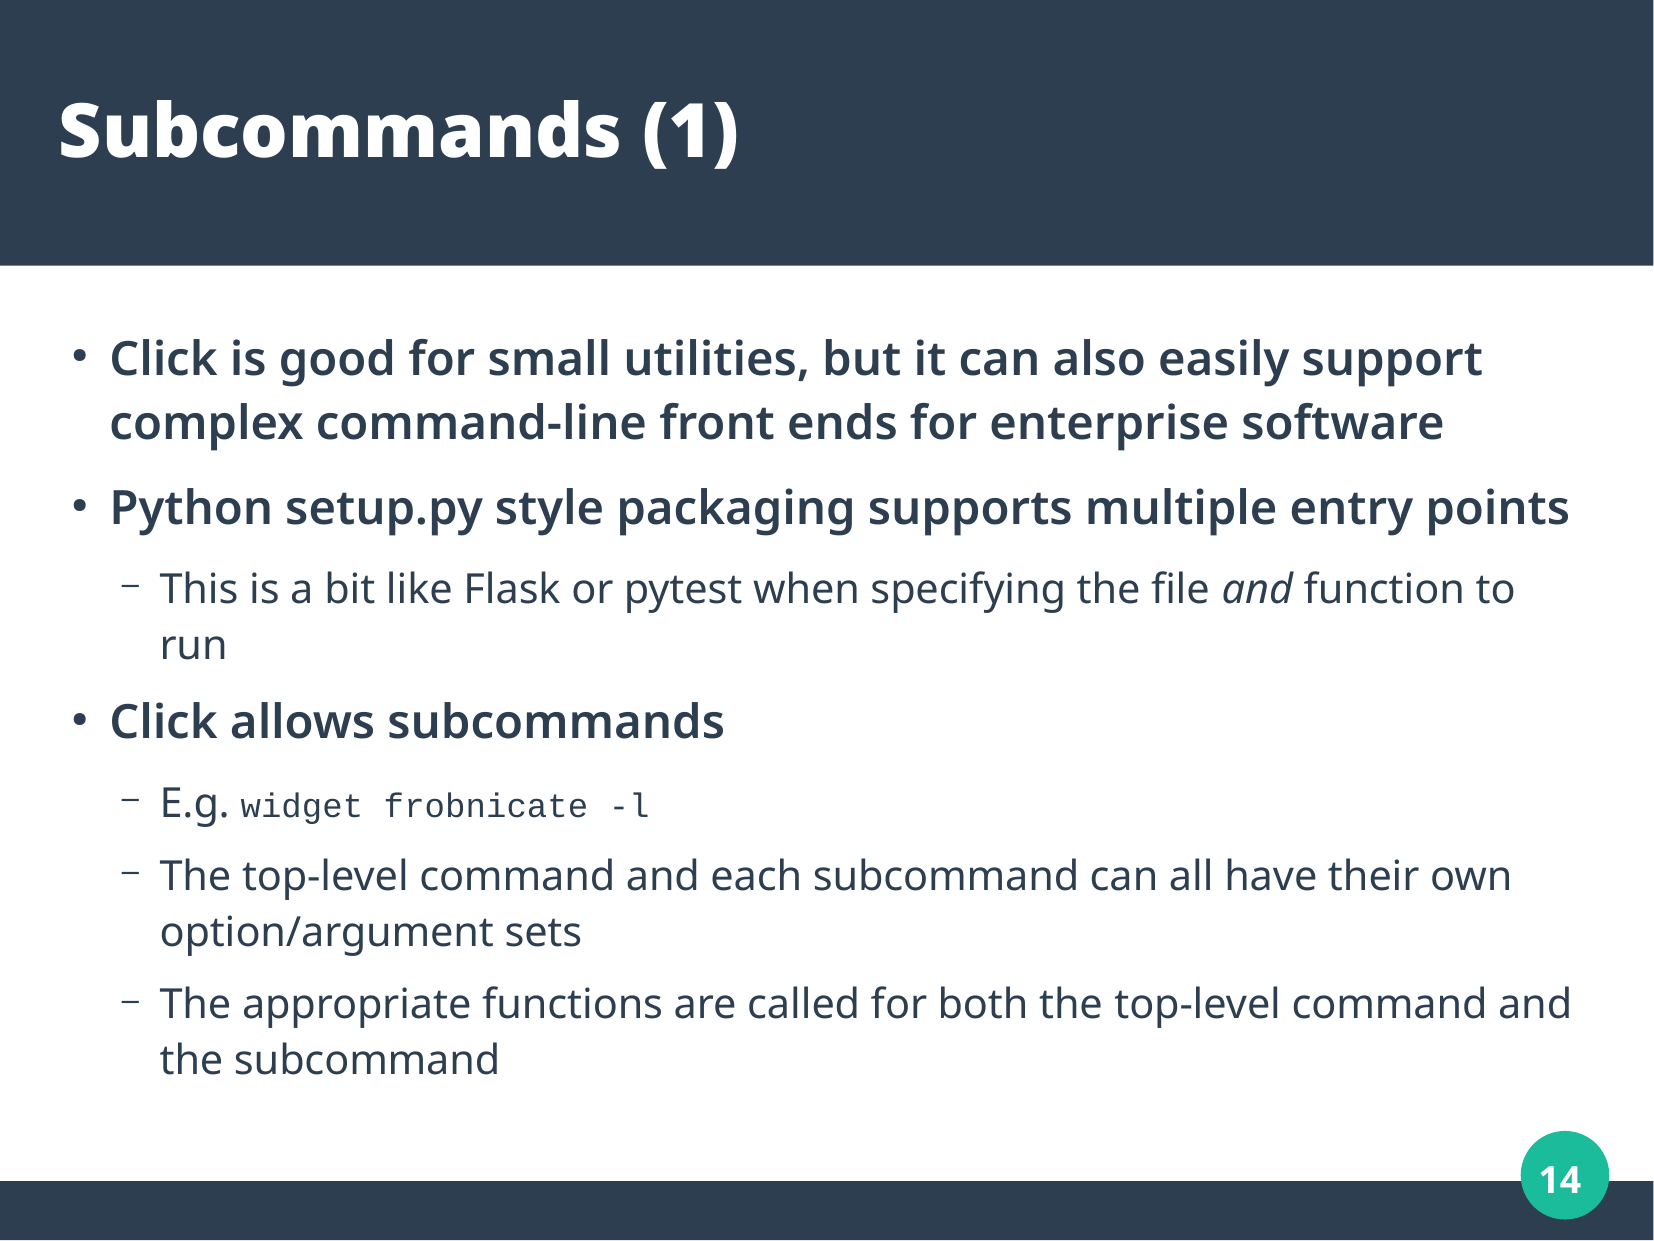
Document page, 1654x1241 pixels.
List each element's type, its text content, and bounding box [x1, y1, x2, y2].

list Click is good for small utilities, but it can also easily support complex command-line front ends for enterprise software Python setup.py style packaging supports multiple entry points This is a bit like Flask or pytest when specifying the file and function to run Click allows subcommands E.g. widget frobnicate -l The top-level command and each subcommand can all have their own option/argument sets The appropriate functions are called for both the top-level command and the subcommand [59, 324, 1595, 1152]
text_box <number> [1523, 1146, 1654, 1205]
title Subcommands (1) [59, 49, 1595, 207]
